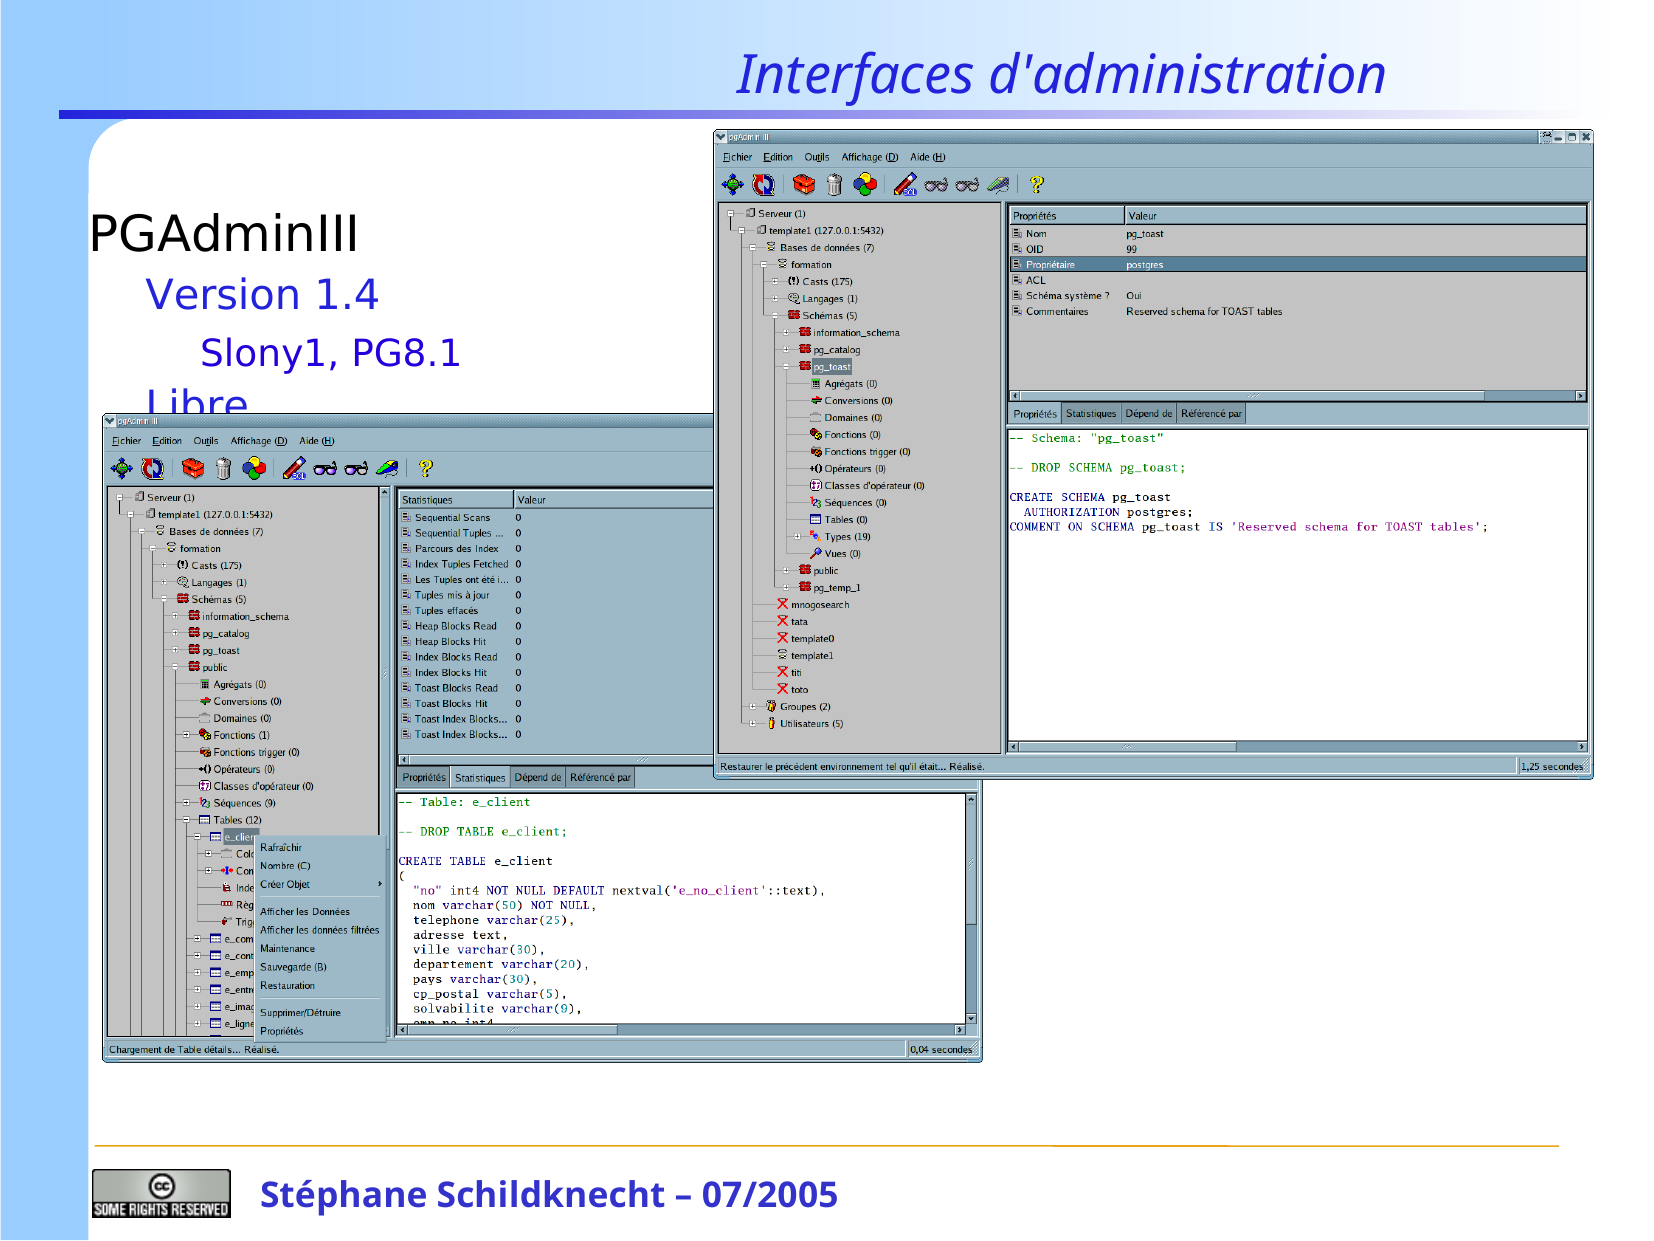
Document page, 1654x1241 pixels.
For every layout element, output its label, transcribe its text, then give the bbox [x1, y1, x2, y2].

picture [102, 129, 1594, 1063]
title Interfaces d'administration [472, 0, 1654, 148]
picture [92, 1169, 231, 1218]
list PGAdminIII Version 1.4 Slony1, PG8.1 Libre [88, 175, 1547, 1064]
